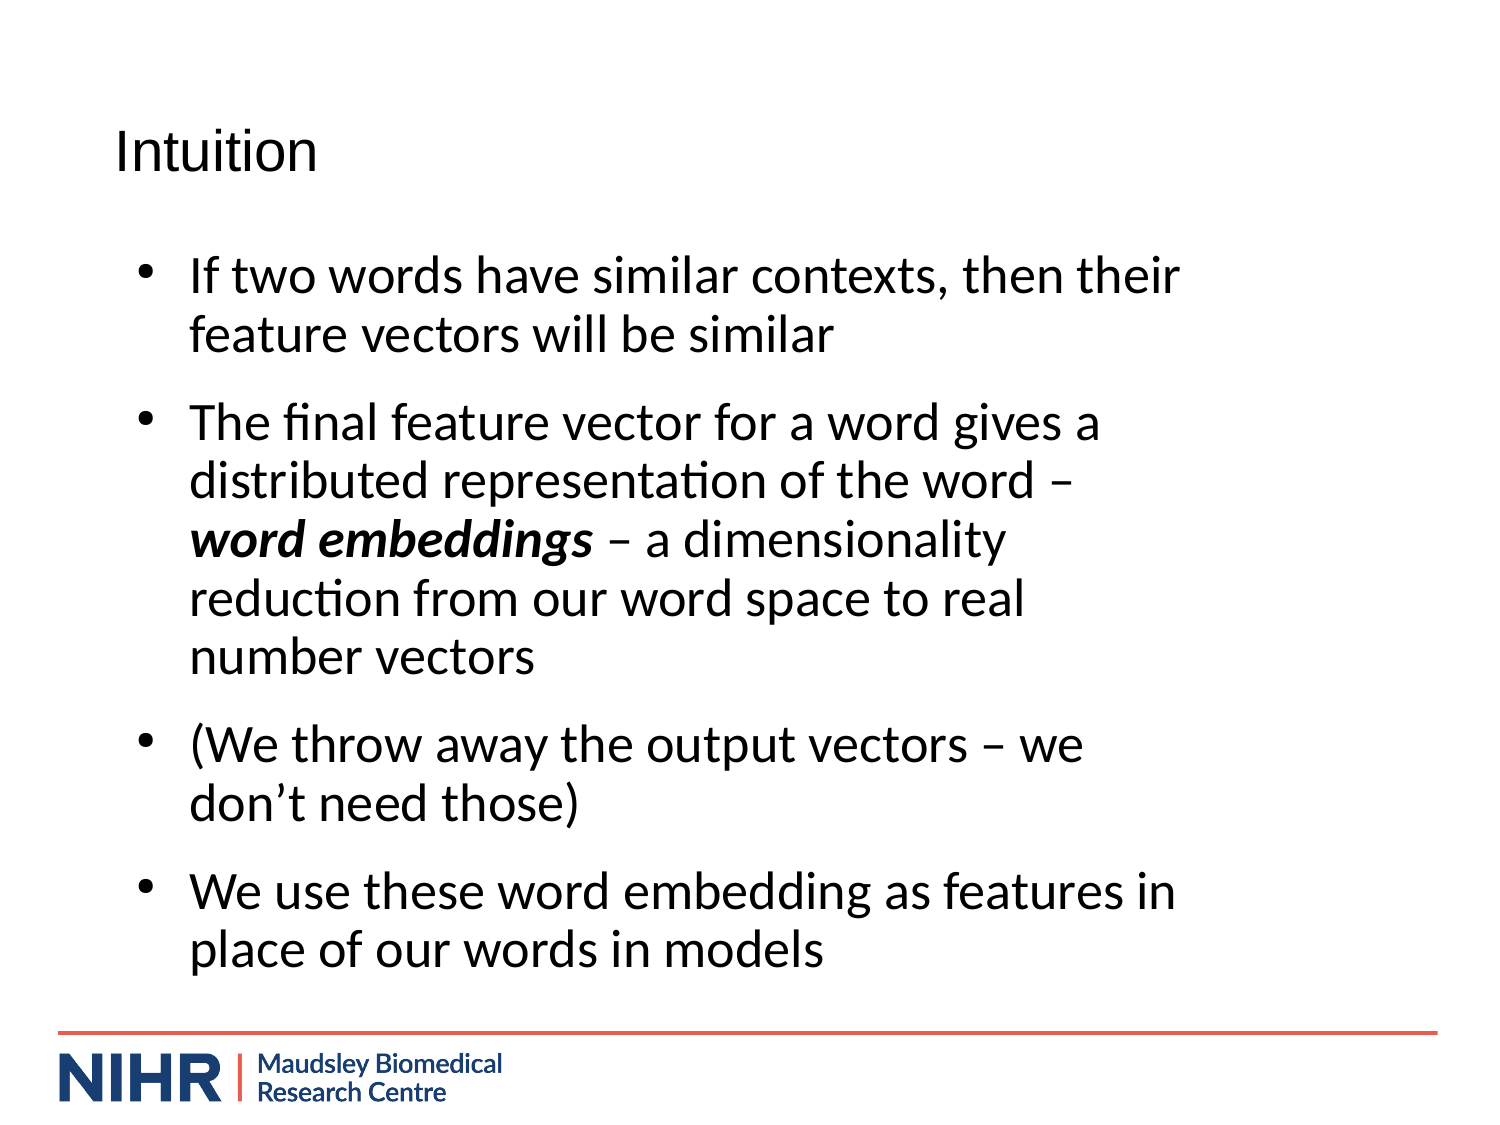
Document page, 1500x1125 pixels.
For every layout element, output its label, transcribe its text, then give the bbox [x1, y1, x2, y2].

picture [29, 1018, 531, 1125]
text_box Intuition [100, 113, 1105, 192]
list If two words have similar contexts, then their feature vectors will be similar The final feature vector for a word gives a distributed representation of the word – word embeddings – a dimensionality reduction from our word space to real number vectors (We throw away the output vectors – we don’t need those) We use these word embedding as features in place of our words in models [118, 147, 1205, 1022]
